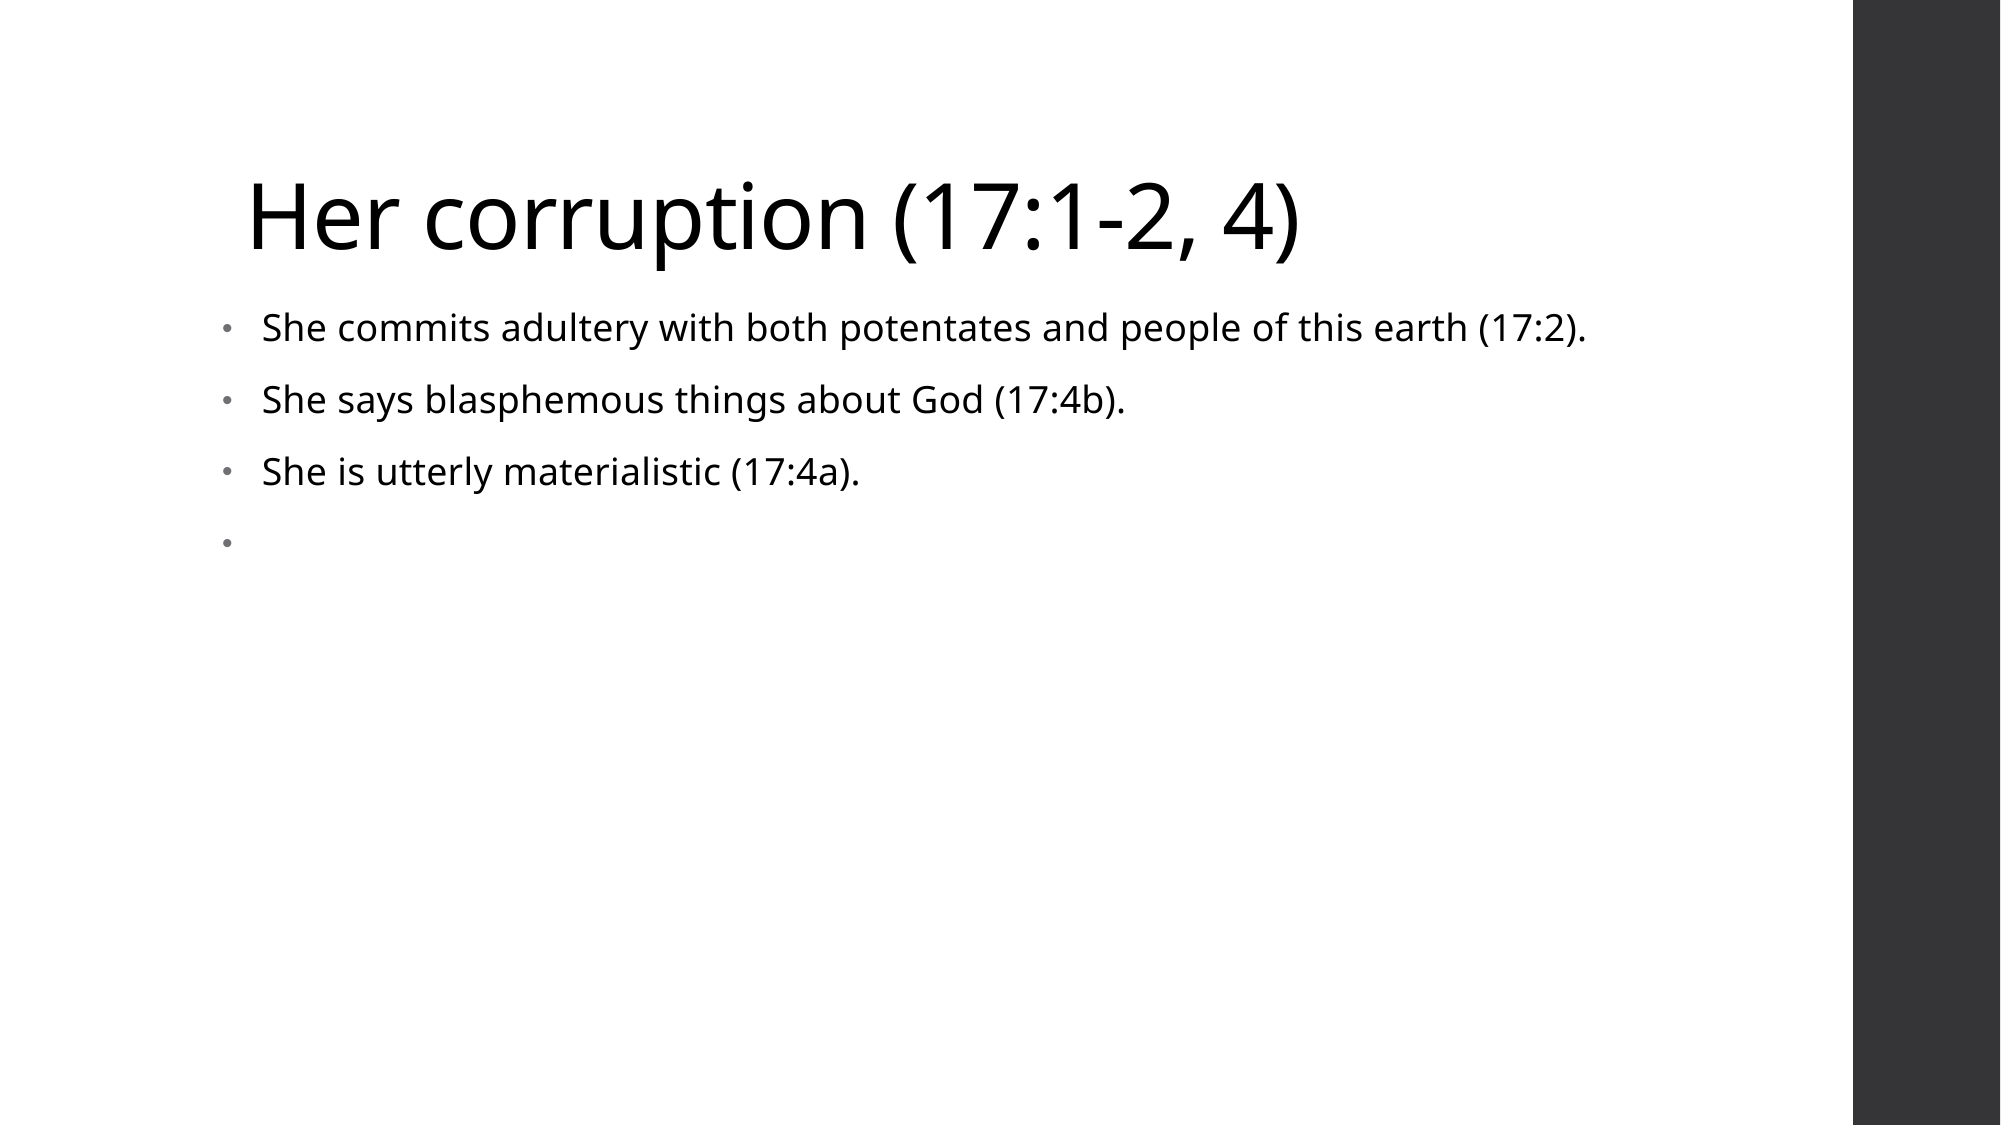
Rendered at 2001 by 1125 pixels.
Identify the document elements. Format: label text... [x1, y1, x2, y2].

title Her corruption (17:1-2, 4) [206, 60, 1797, 278]
list She commits adultery with both potentates and people of this earth (17:2). She says blasphemous things about God (17:4b). She is utterly materialistic (17:4a). [206, 299, 1617, 1014]
